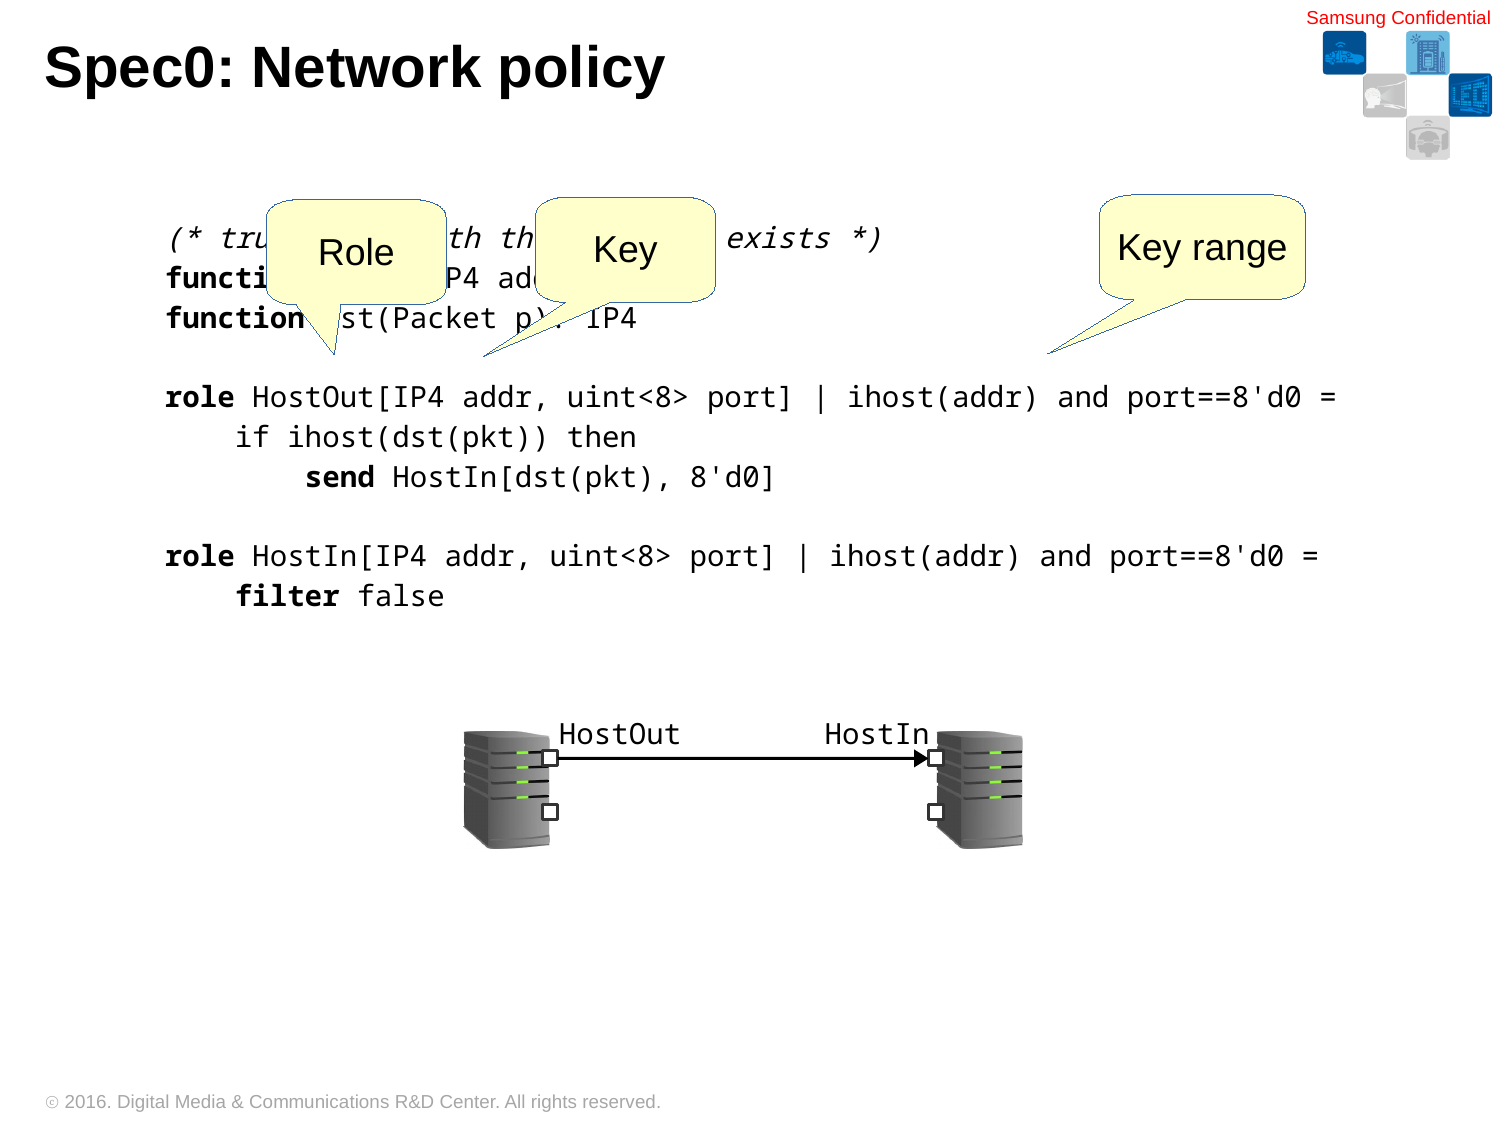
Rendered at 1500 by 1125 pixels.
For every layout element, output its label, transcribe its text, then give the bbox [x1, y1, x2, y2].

text_box Role [266, 199, 447, 355]
text_box [928, 804, 944, 820]
picture [1321, 30, 1493, 160]
text_box [928, 756, 944, 766]
text_box [542, 750, 558, 766]
title Spec0: Network policy [29, 20, 1380, 108]
text_box HostOut [544, 706, 697, 756]
text_box Key [483, 197, 716, 357]
picture [463, 731, 550, 849]
picture [936, 731, 1023, 849]
text_box Key range [1047, 194, 1306, 354]
text_box HostIn [809, 706, 962, 756]
text_box (* true: host with the given IP exists *) function ihost(IP4 addr): bool function dst(Packet p): IP4 role HostOut[IP4 addr, uint<8> port] | ihost(addr) and port==8'd0 = if ihost(dst(pkt)) then send HostIn[dst(pkt), 8'd0] role HostIn[IP4 addr, uint<8> port] | ihost(addr) and port==8'd0 = filter false [150, 210, 1385, 646]
text_box [542, 804, 558, 820]
